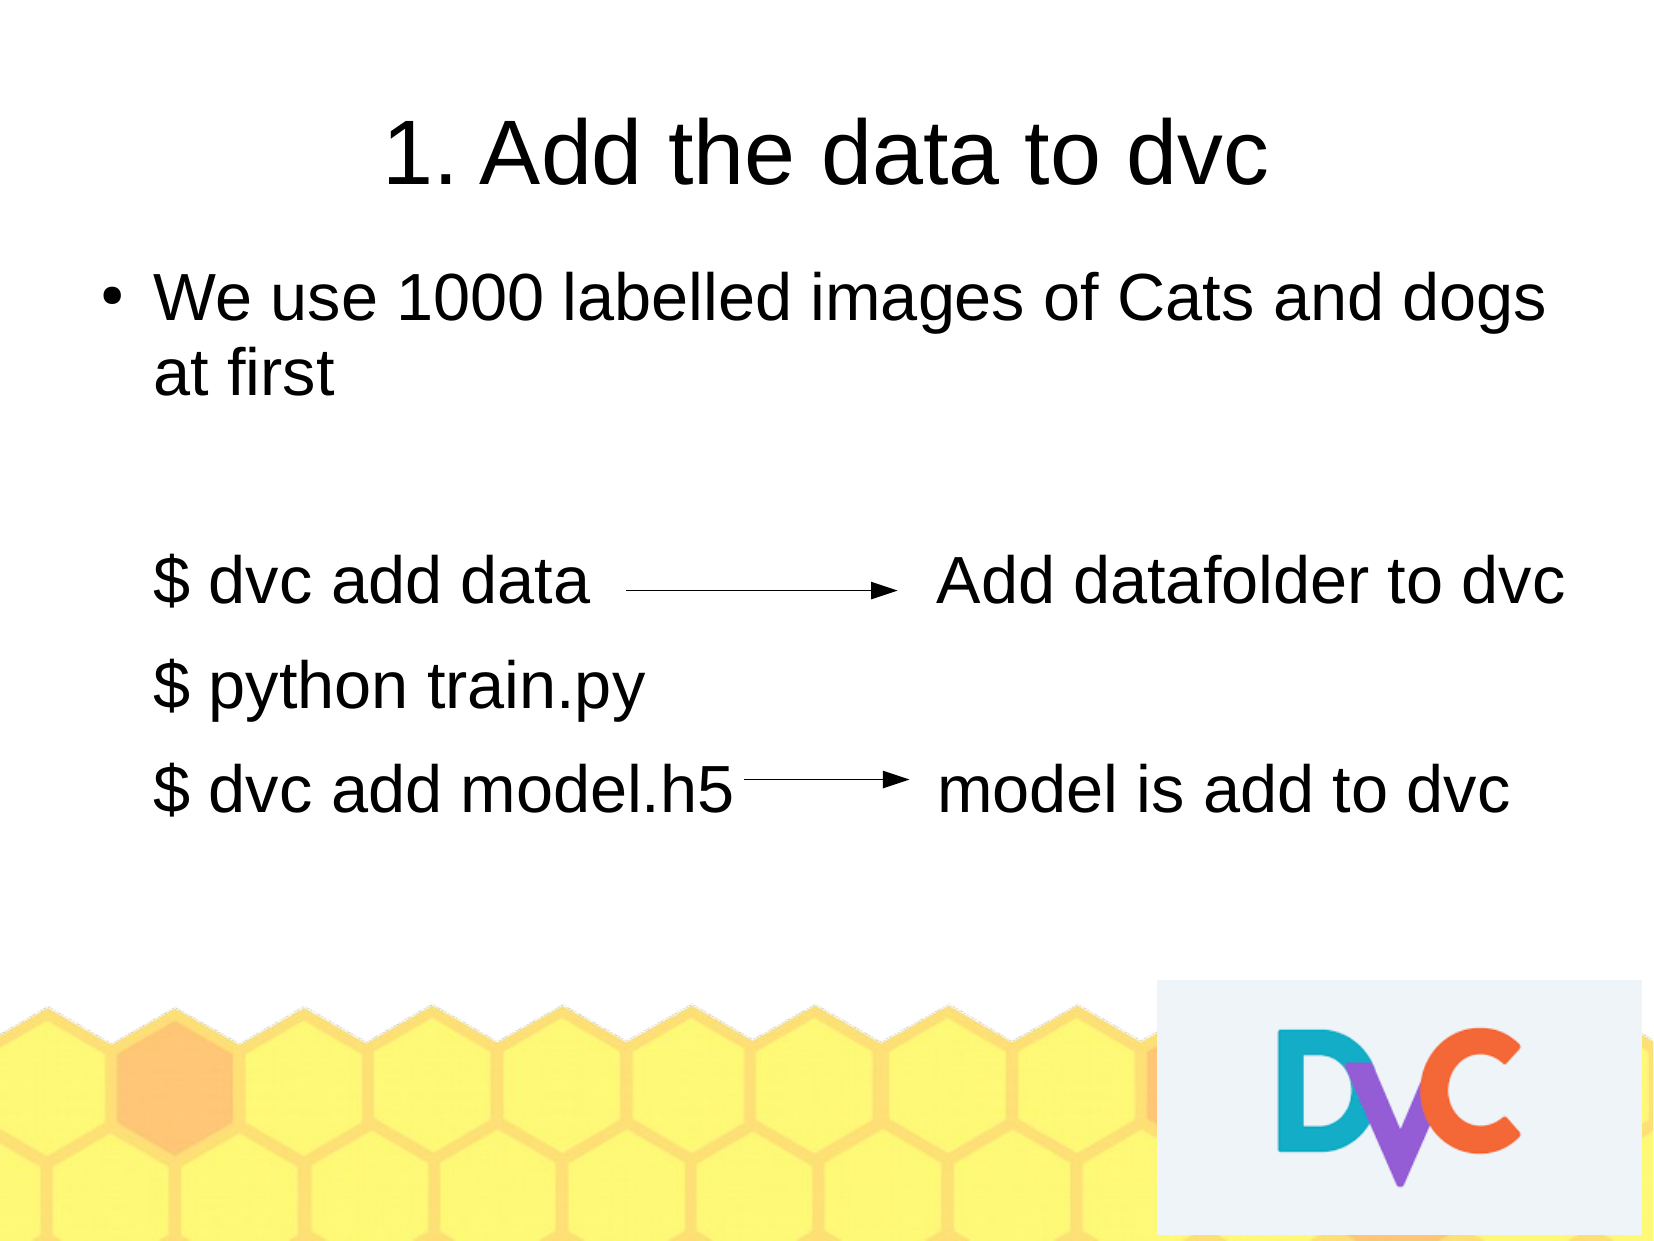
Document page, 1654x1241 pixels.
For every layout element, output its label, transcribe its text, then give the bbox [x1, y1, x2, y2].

list We use 1000 labelled images of Cats and dogs at first $ dvc add data Add datafolder to dvc $ python train.py $ dvc add model.h5 model is add to dvc [82, 260, 1571, 980]
title 1. Add the data to dvc [82, 49, 1571, 257]
picture [0, 980, 1654, 1241]
